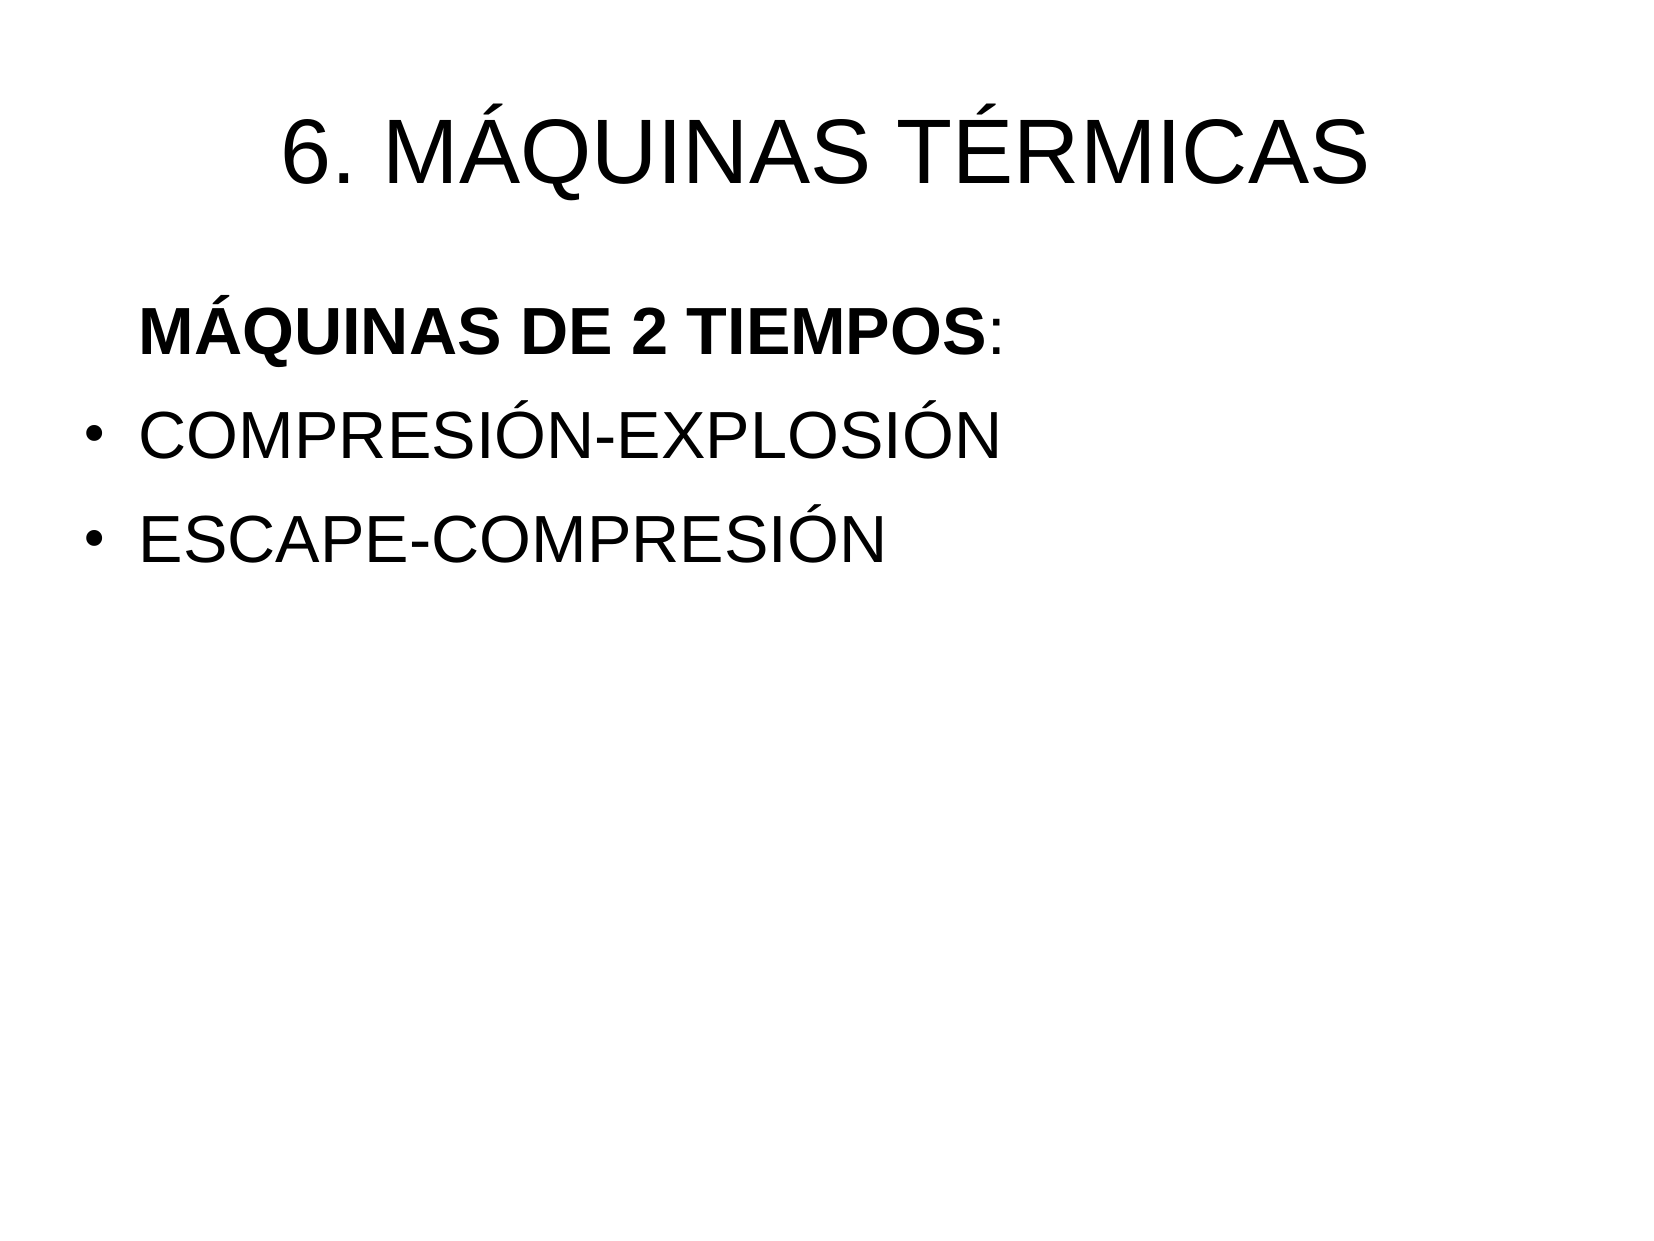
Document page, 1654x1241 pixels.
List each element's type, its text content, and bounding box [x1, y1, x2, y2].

list MÁQUINAS DE 2 TIEMPOS: COMPRESIÓN-EXPLOSIÓN ESCAPE-COMPRESIÓN [82, 290, 1571, 1109]
title 6. MÁQUINAS TÉRMICAS [82, 56, 1571, 249]
